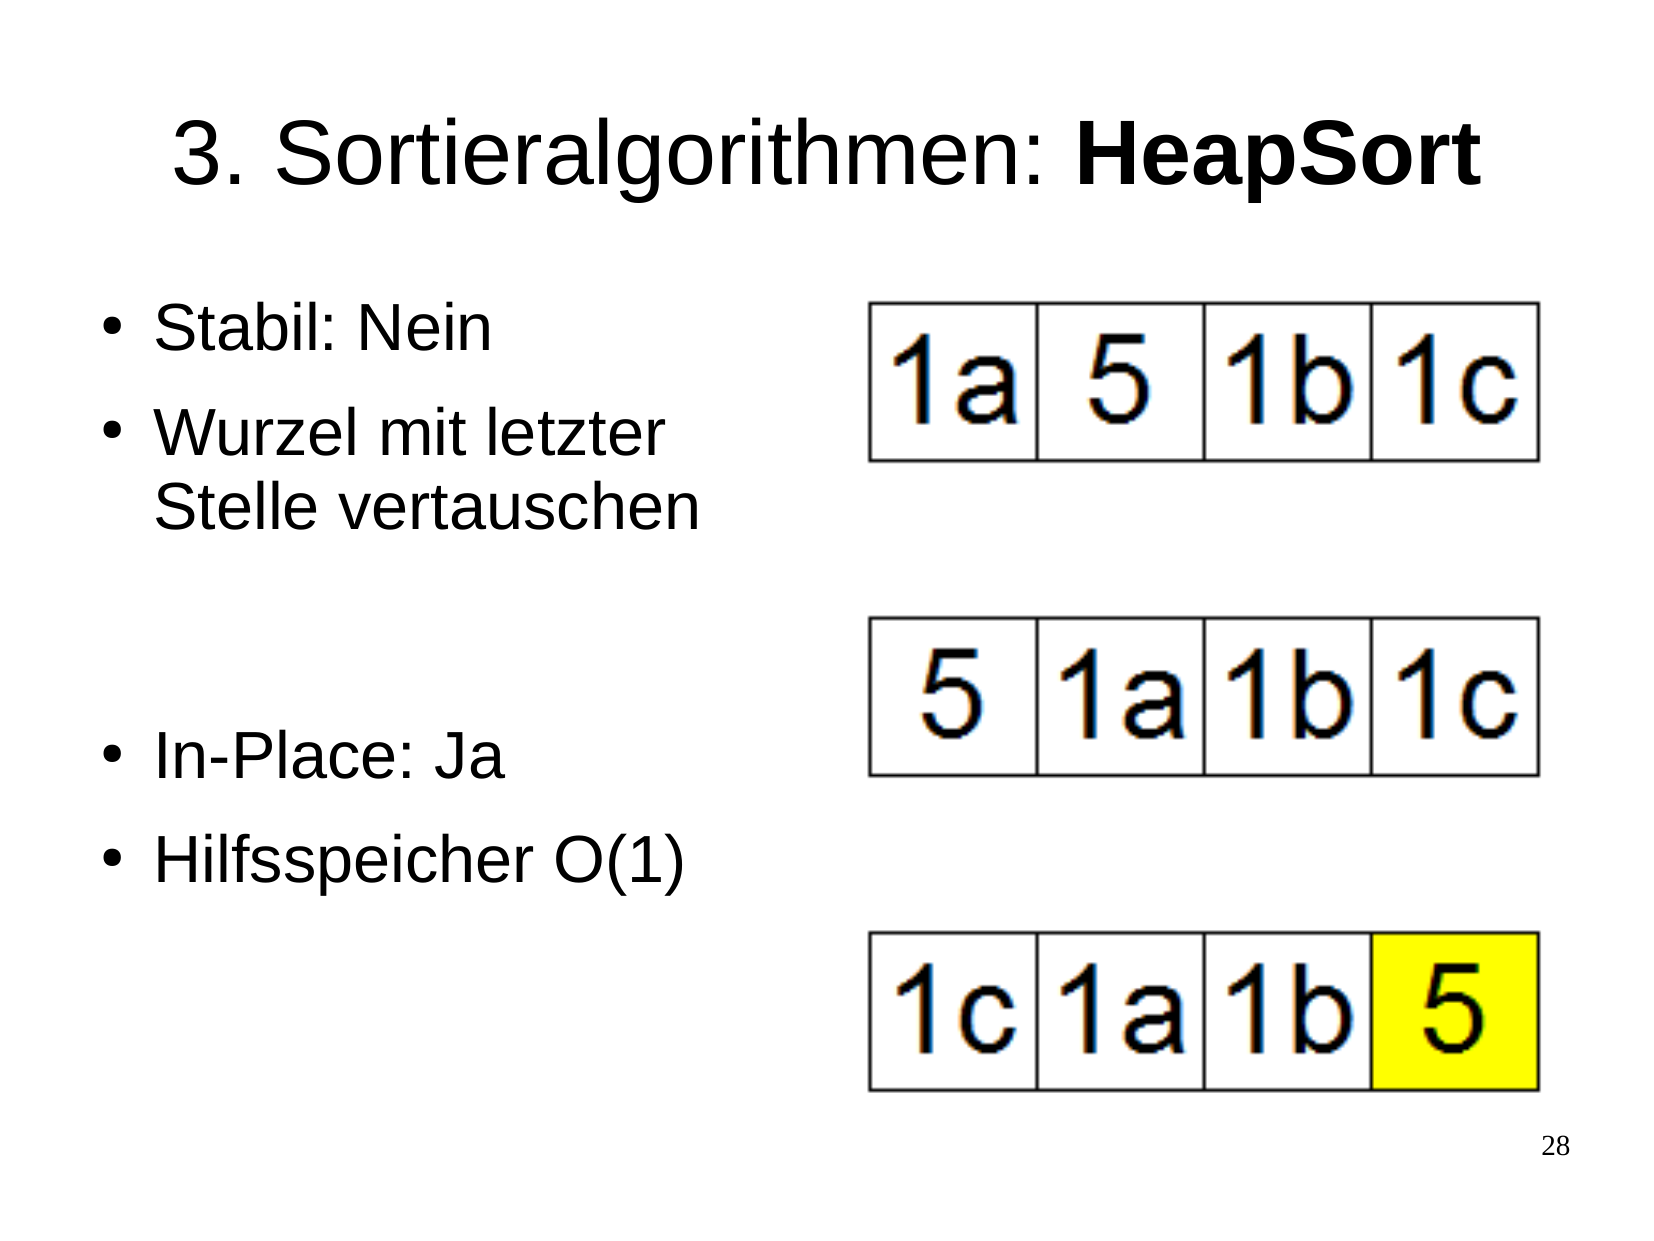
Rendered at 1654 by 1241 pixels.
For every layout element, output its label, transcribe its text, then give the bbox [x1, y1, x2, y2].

list Stabil: Nein Wurzel mit letzter Stelle vertauschen [82, 290, 809, 681]
title 3. Sortieralgorithmen: HeapSort [82, 49, 1571, 257]
picture [847, 290, 1570, 1109]
list In-Place: Ja Hilfsspeicher O(1) [82, 717, 809, 1109]
